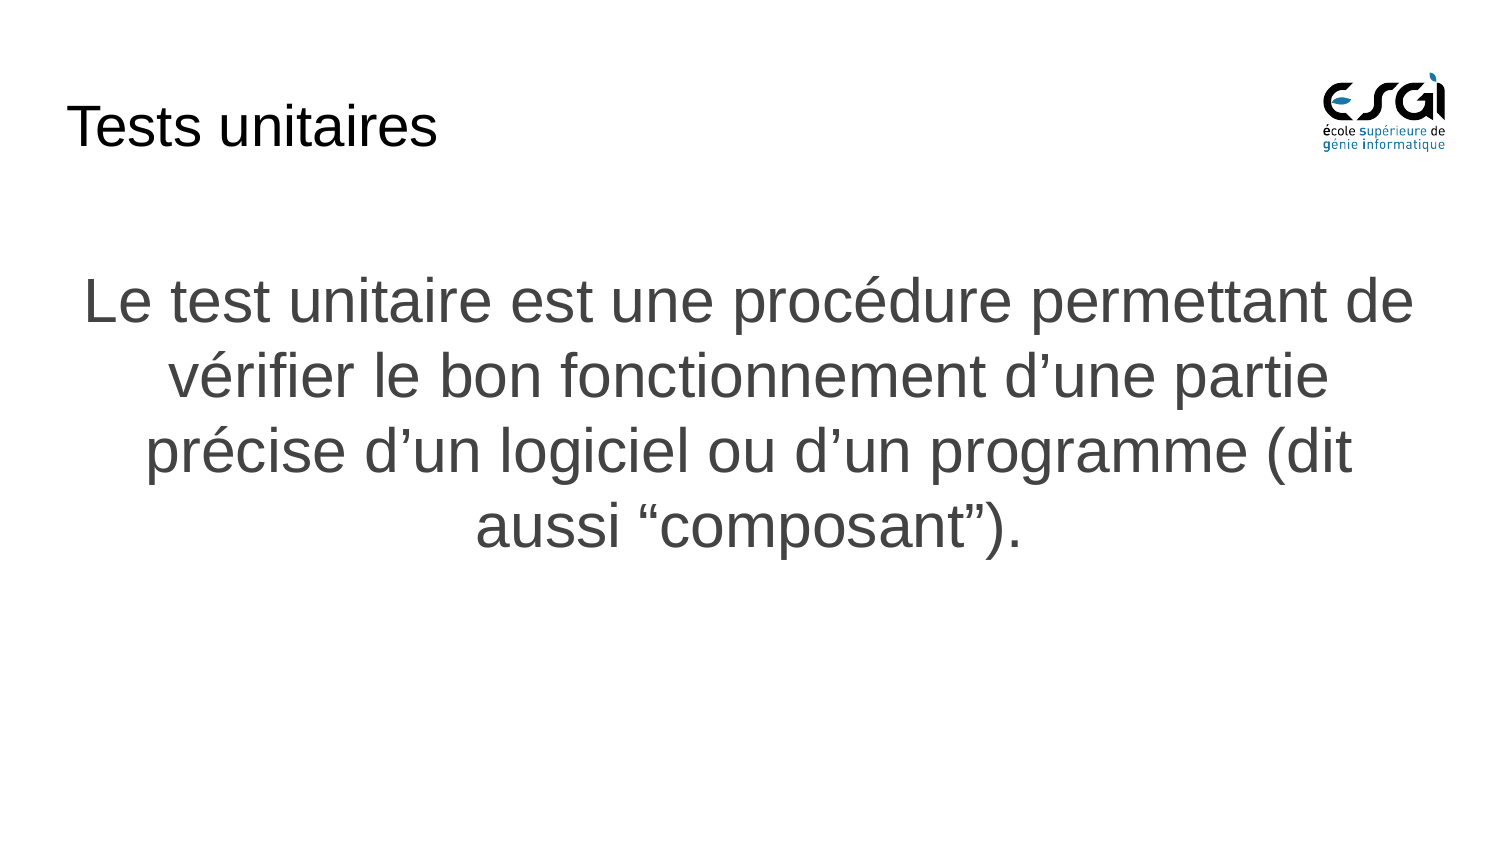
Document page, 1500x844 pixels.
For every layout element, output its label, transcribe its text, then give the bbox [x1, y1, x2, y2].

title Tests unitaires [51, 72, 1449, 167]
picture [1319, 67, 1449, 157]
list Le test unitaire est une procédure permettant de vérifier le bon fonctionnement d’une partie précise d’un logiciel ou d’un programme (dit aussi “composant”). [51, 245, 1449, 788]
